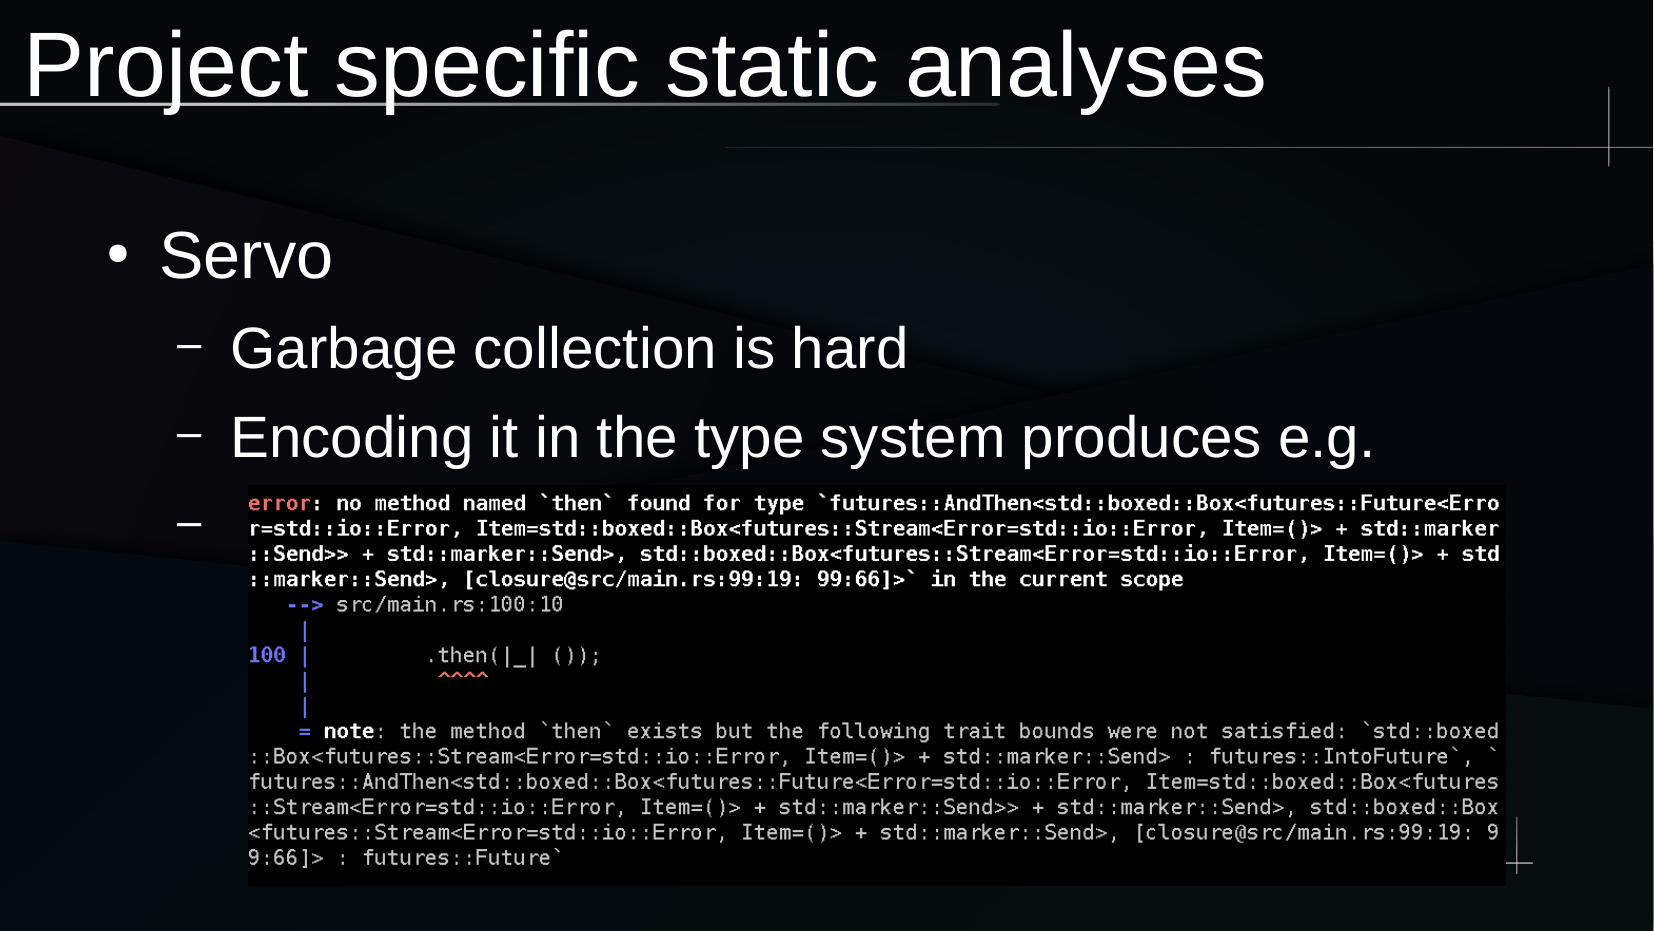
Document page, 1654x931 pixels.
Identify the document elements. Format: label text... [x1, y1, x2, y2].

picture [0, 0, 1654, 931]
title Project specific static analyses [23, 11, 1589, 119]
list Servo Garbage collection is hard Encoding it in the type system produces e.g. [88, 217, 1577, 758]
